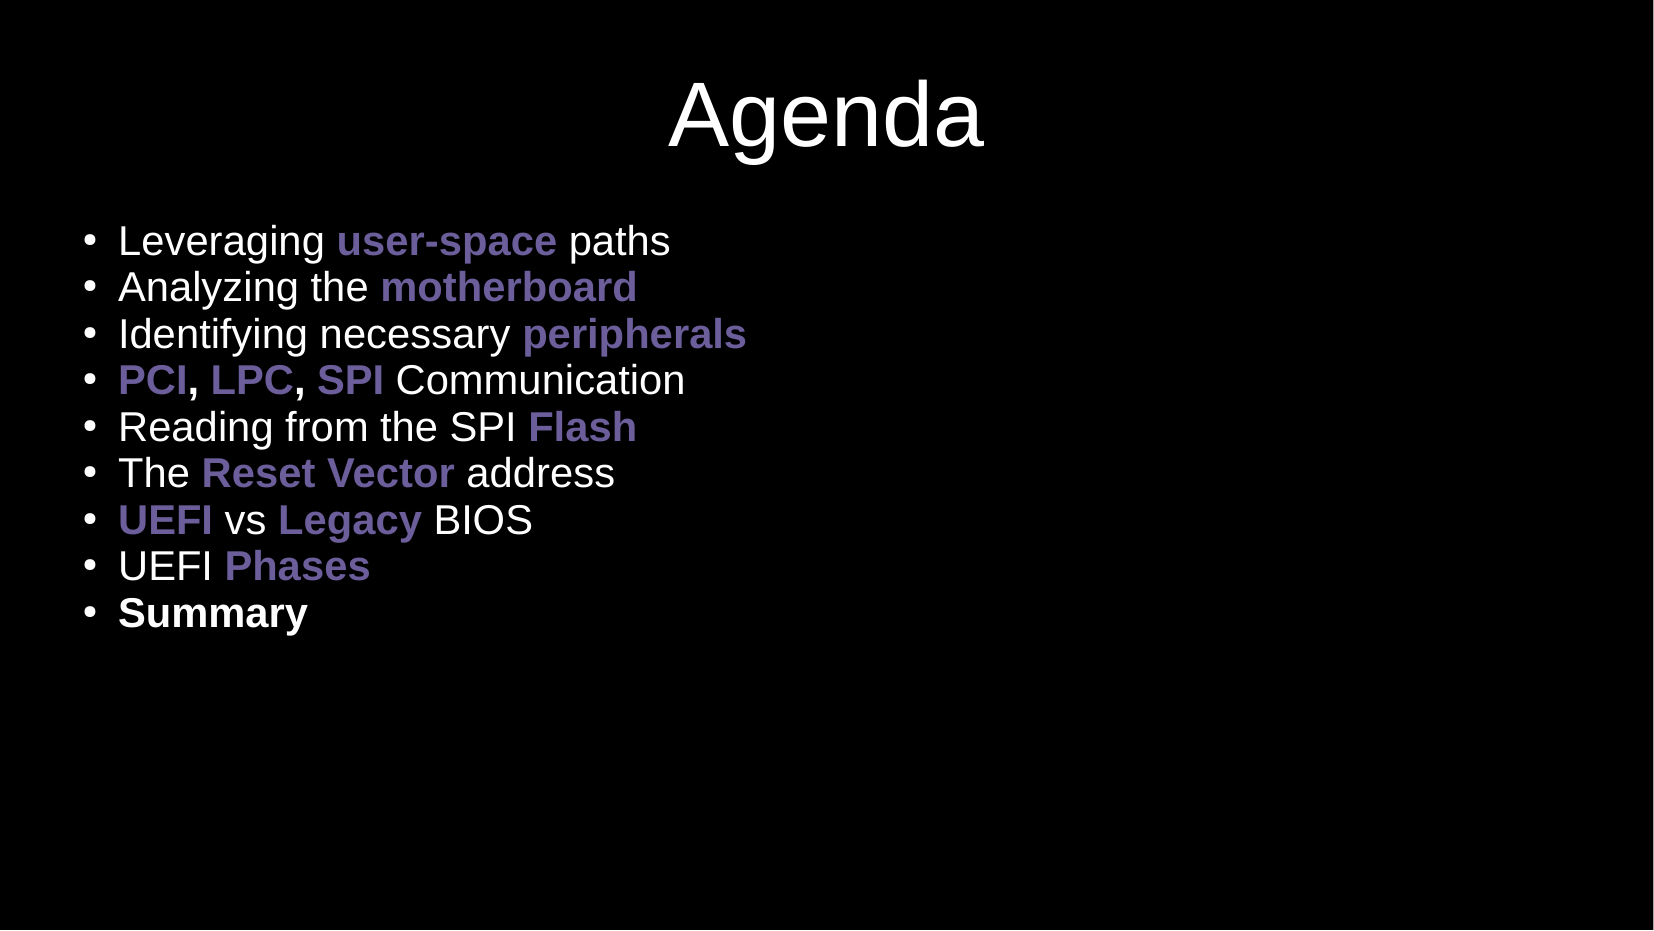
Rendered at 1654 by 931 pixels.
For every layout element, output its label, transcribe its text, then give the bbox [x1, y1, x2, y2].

title Agenda [82, 37, 1571, 193]
subtitle Leveraging user-space paths Analyzing the motherboard Identifying necessary peripherals PCI, LPC, SPI Communication Reading from the SPI Flash The Reset Vector address UEFI vs Legacy BIOS UEFI Phases Summary [82, 217, 1571, 758]
